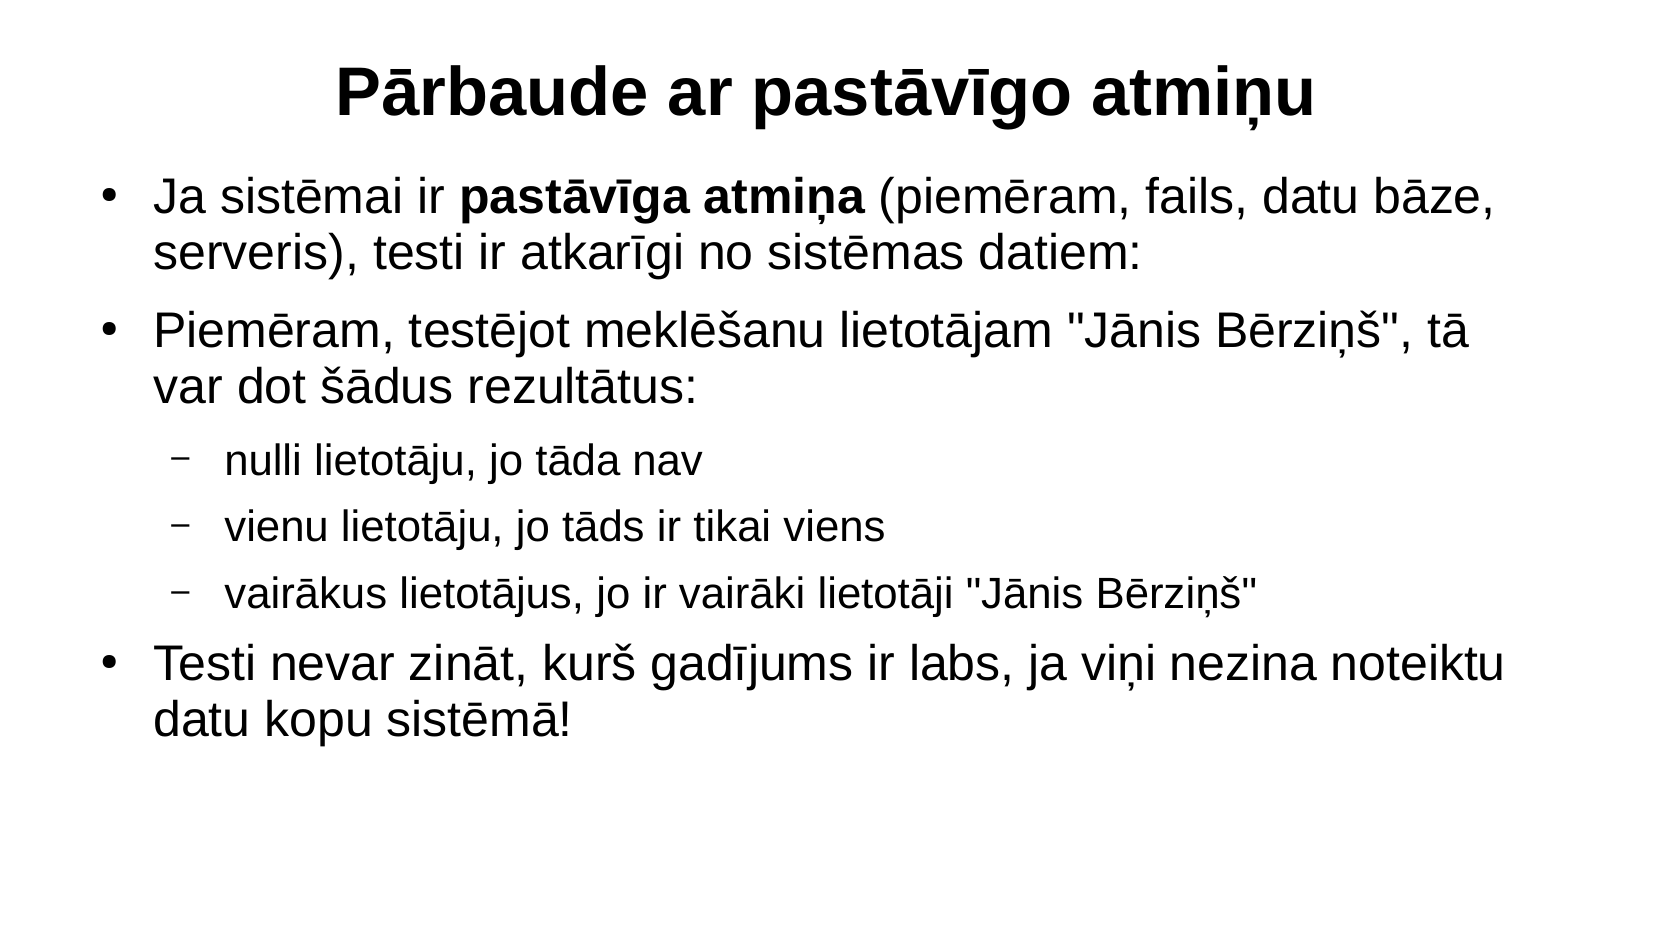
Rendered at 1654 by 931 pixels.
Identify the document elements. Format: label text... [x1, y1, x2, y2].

title Pārbaude ar pastāvīgo atmiņu [82, 37, 1571, 147]
list Ja sistēmai ir pastāvīga atmiņa (piemēram, fails, datu bāze, serveris), testi ir atkarīgi no sistēmas datiem: Piemēram, testējot meklēšanu lietotājam "Jānis Bērziņš", tā var dot šādus rezultātus: nulli lietotāju, jo tāda nav vienu lietotāju, jo tāds ir tikai viens vairākus lietotājus, jo ir vairāki lietotāji "Jānis Bērziņš" Testi nevar zināt, kurš gadījums ir labs, ja viņi nezina noteiktu datu kopu sistēmā! [82, 168, 1538, 889]
